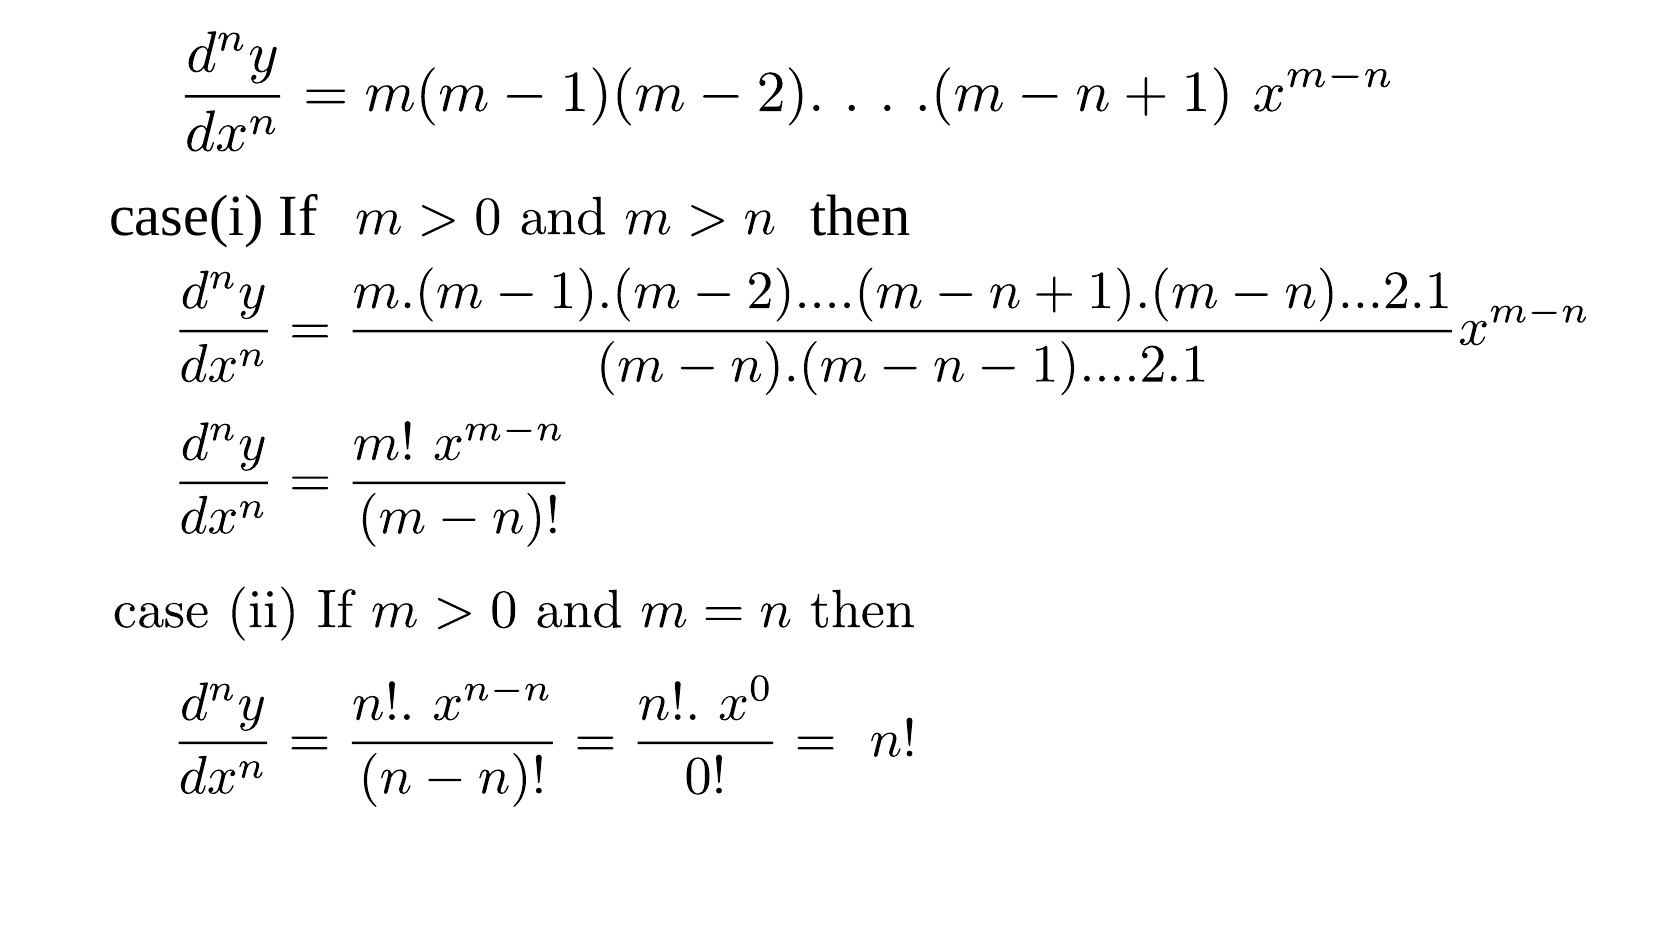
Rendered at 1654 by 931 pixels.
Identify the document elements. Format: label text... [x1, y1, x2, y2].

text_box [178, 675, 913, 807]
text_box [179, 421, 566, 547]
text_box [184, 31, 1391, 152]
title case(i) If then [35, 31, 1619, 898]
text_box [356, 196, 775, 237]
text_box [179, 267, 1587, 396]
text_box [114, 586, 914, 641]
